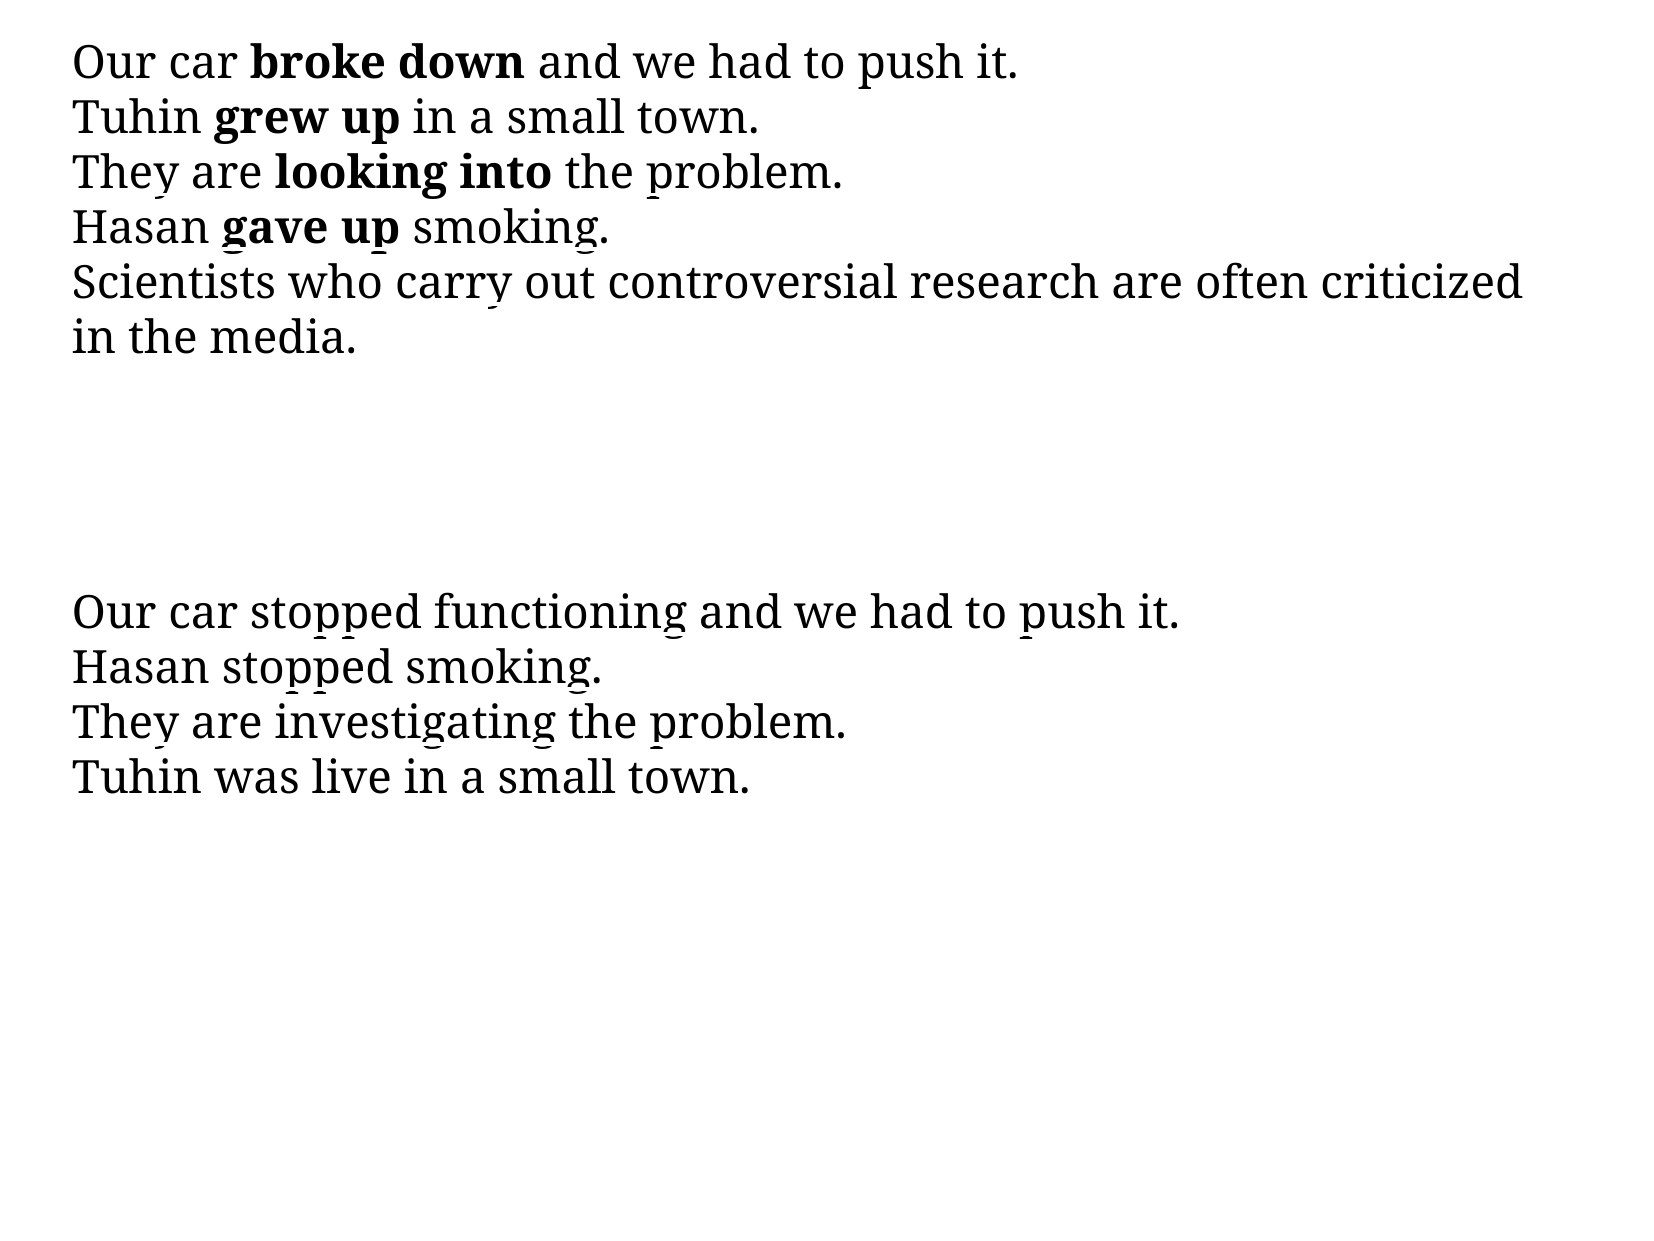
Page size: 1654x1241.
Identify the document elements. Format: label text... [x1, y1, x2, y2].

text_box Our car broke down and we had to push it. Tuhin grew up in a small town. They are looking into the problem. Hasan gave up smoking. Scientists who carry out controversial research are often criticized in the media. Our car stopped functioning and we had to push it. Hasan stopped smoking. They are investigating the problem. Tuhin was live in a small town. [71, 31, 1560, 1140]
